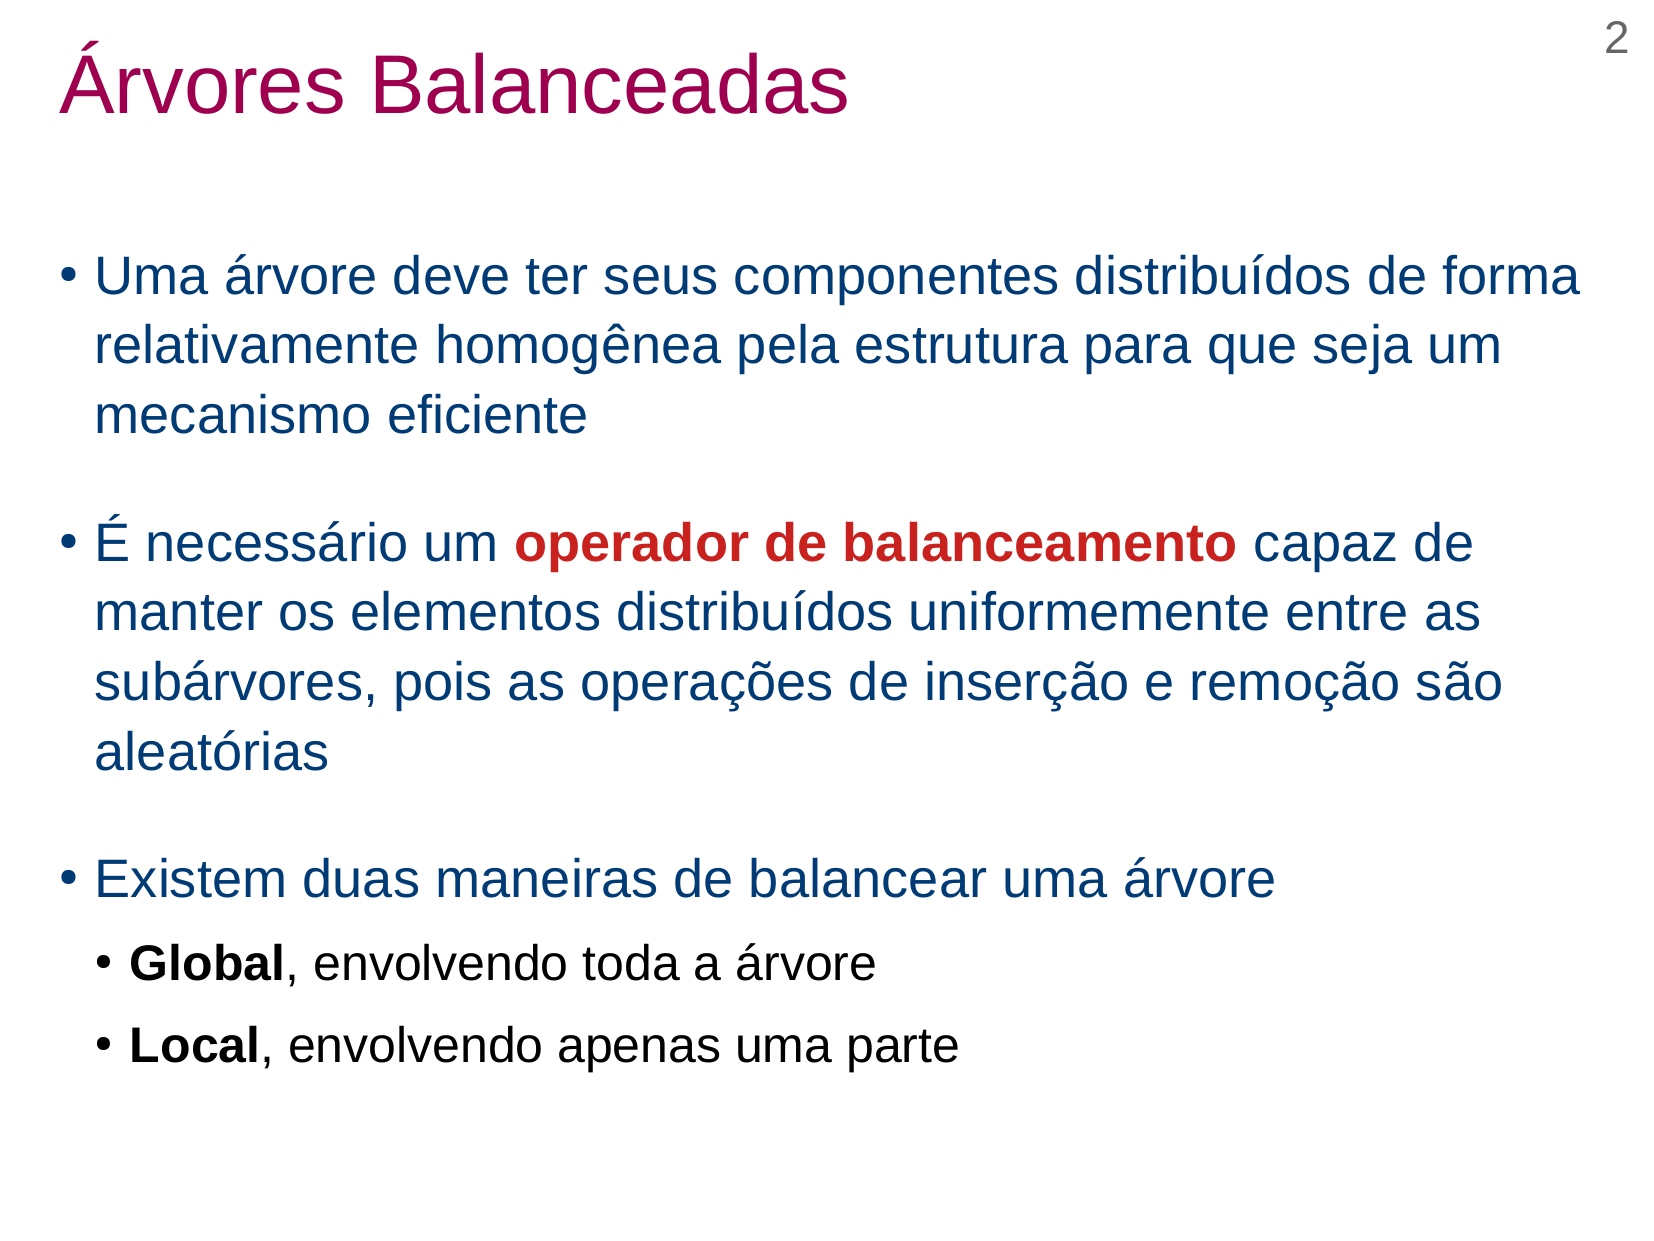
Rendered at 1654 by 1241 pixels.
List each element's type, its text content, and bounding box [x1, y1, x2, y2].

title Árvores Balanceadas [59, 29, 1595, 148]
list Uma árvore deve ter seus componentes distribuídos de forma relativamente homogênea pela estrutura para que seja um mecanismo eficiente É necessário um operador de balanceamento capaz de manter os elementos distribuídos uniformemente entre as subárvores, pois as operações de inserção e remoção são aleatórias Existem duas maneiras de balancear uma árvore Global, envolvendo toda a árvore Local, envolvendo apenas uma parte [59, 236, 1595, 1211]
